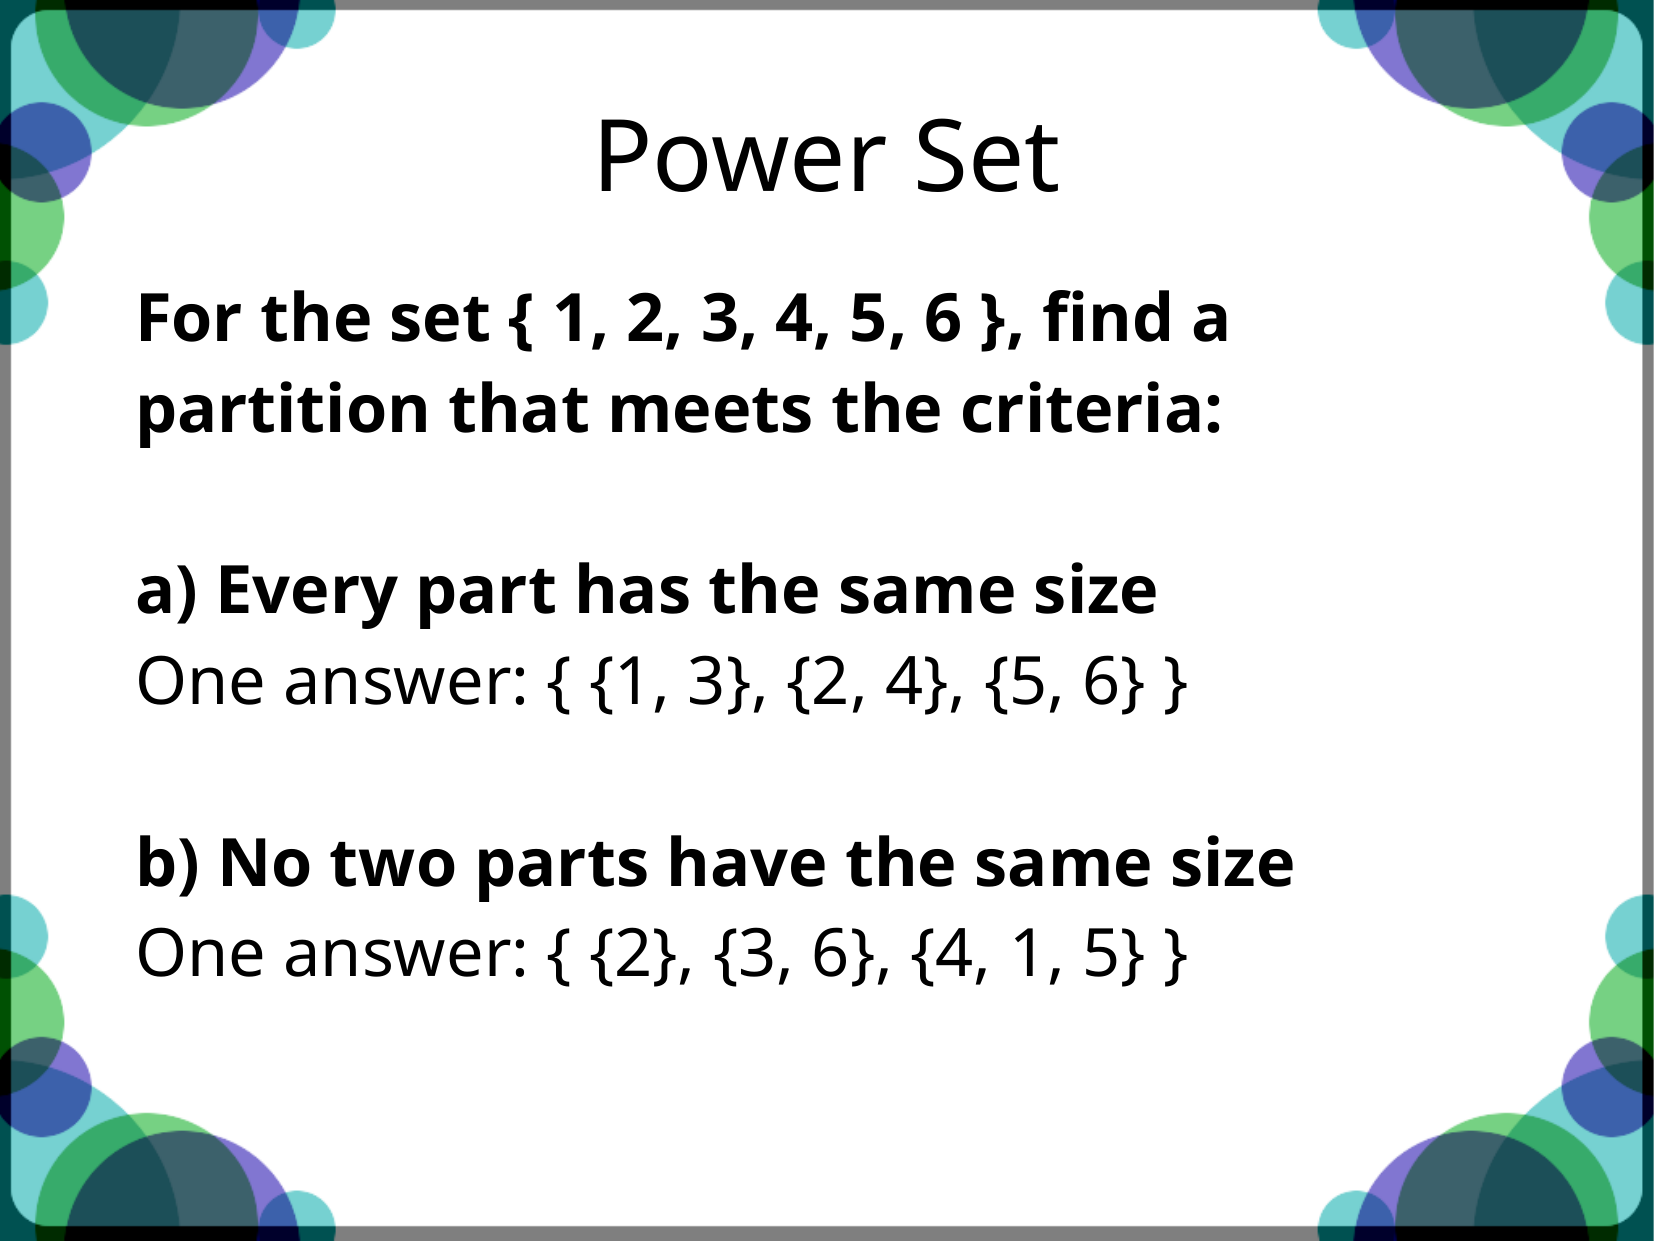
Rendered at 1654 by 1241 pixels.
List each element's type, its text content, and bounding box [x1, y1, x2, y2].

title Power Set [82, 49, 1571, 257]
text_box For the set { 1, 2, 3, 4, 5, 6 }, find a partition that meets the criteria: a) Every part has the same size One answer: { {1, 3}, {2, 4}, {5, 6} } b) No two parts have the same size One answer: { {2}, {3, 6}, {4, 1, 5} } [135, 270, 1531, 943]
picture [0, 0, 1654, 1241]
